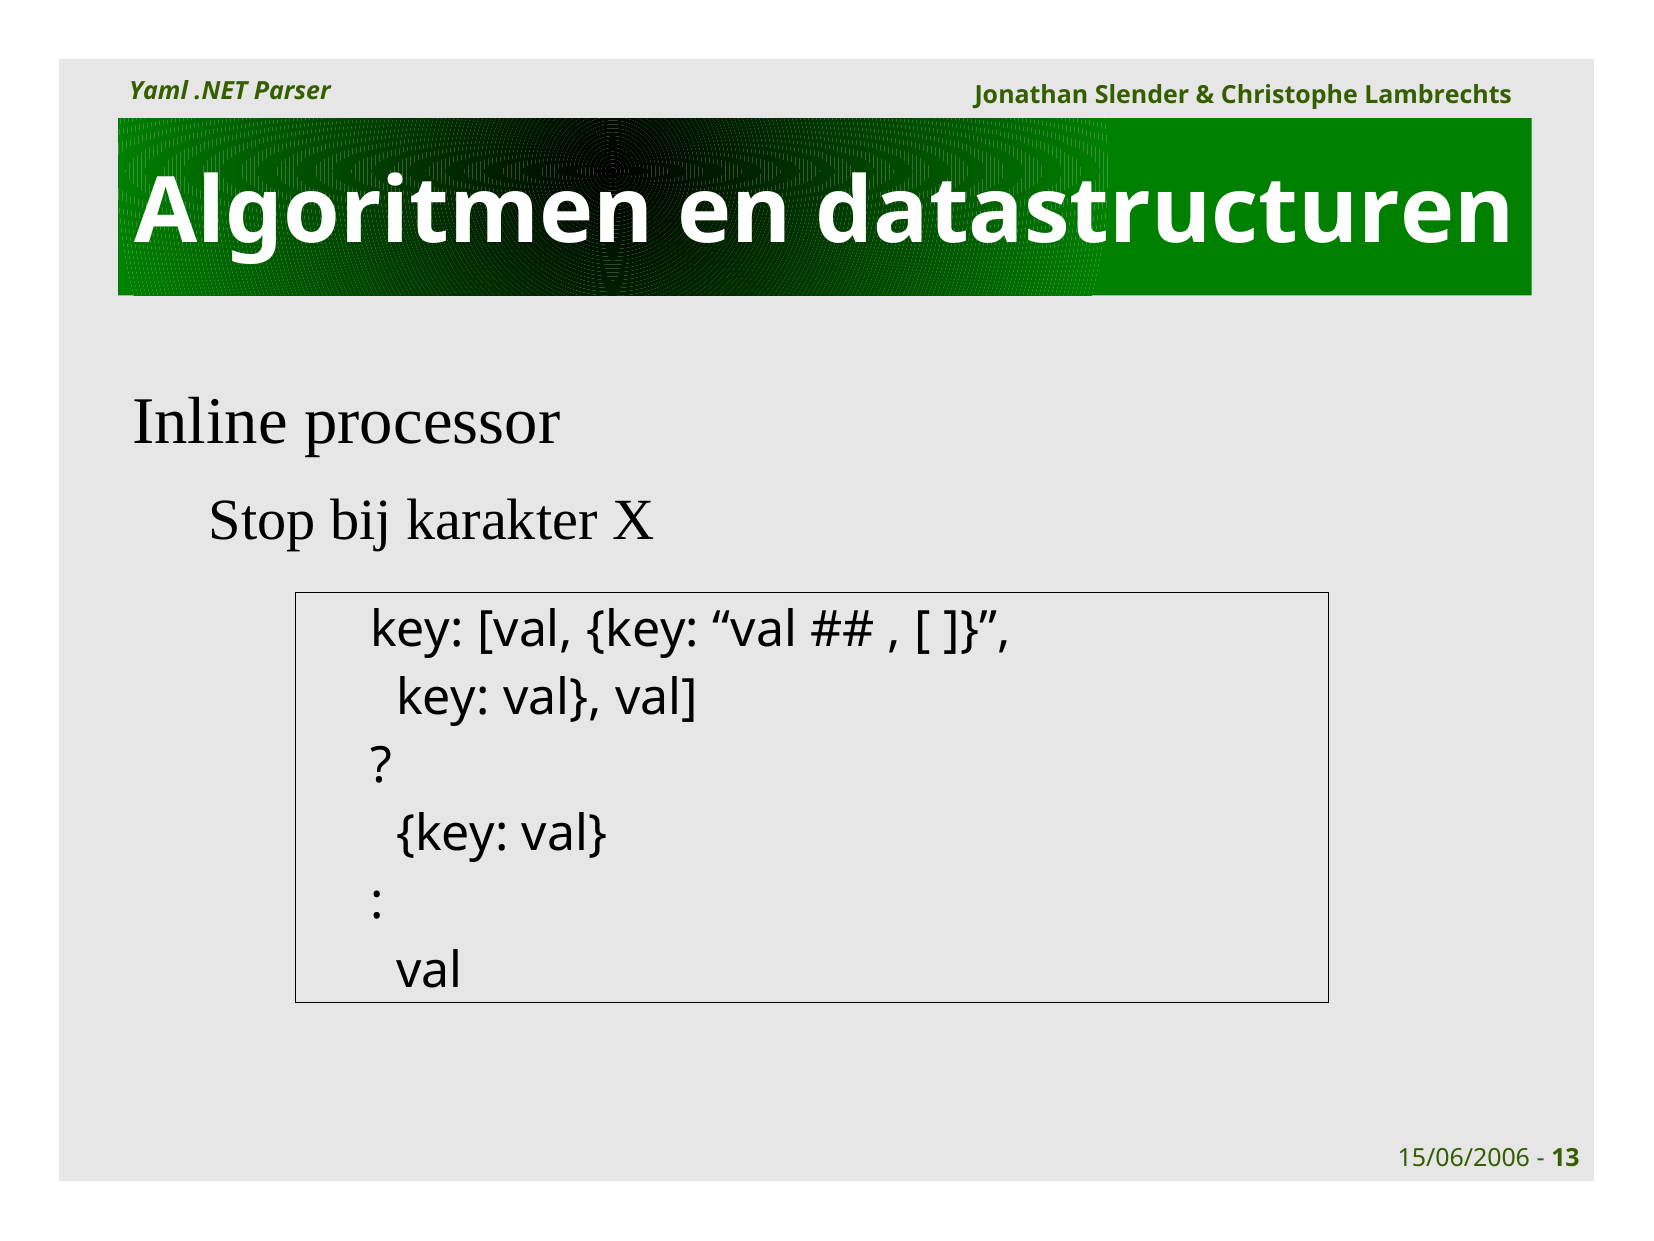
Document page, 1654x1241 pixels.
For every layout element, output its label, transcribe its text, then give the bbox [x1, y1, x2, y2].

title key: [val, {key: “val ## , [ ]}”, key: val}, val] ? {key: val} : val [295, 620, 1329, 975]
title Algoritmen en datastructuren [118, 118, 1532, 296]
list Inline processor Stop bij karakter X [114, 383, 1528, 1093]
